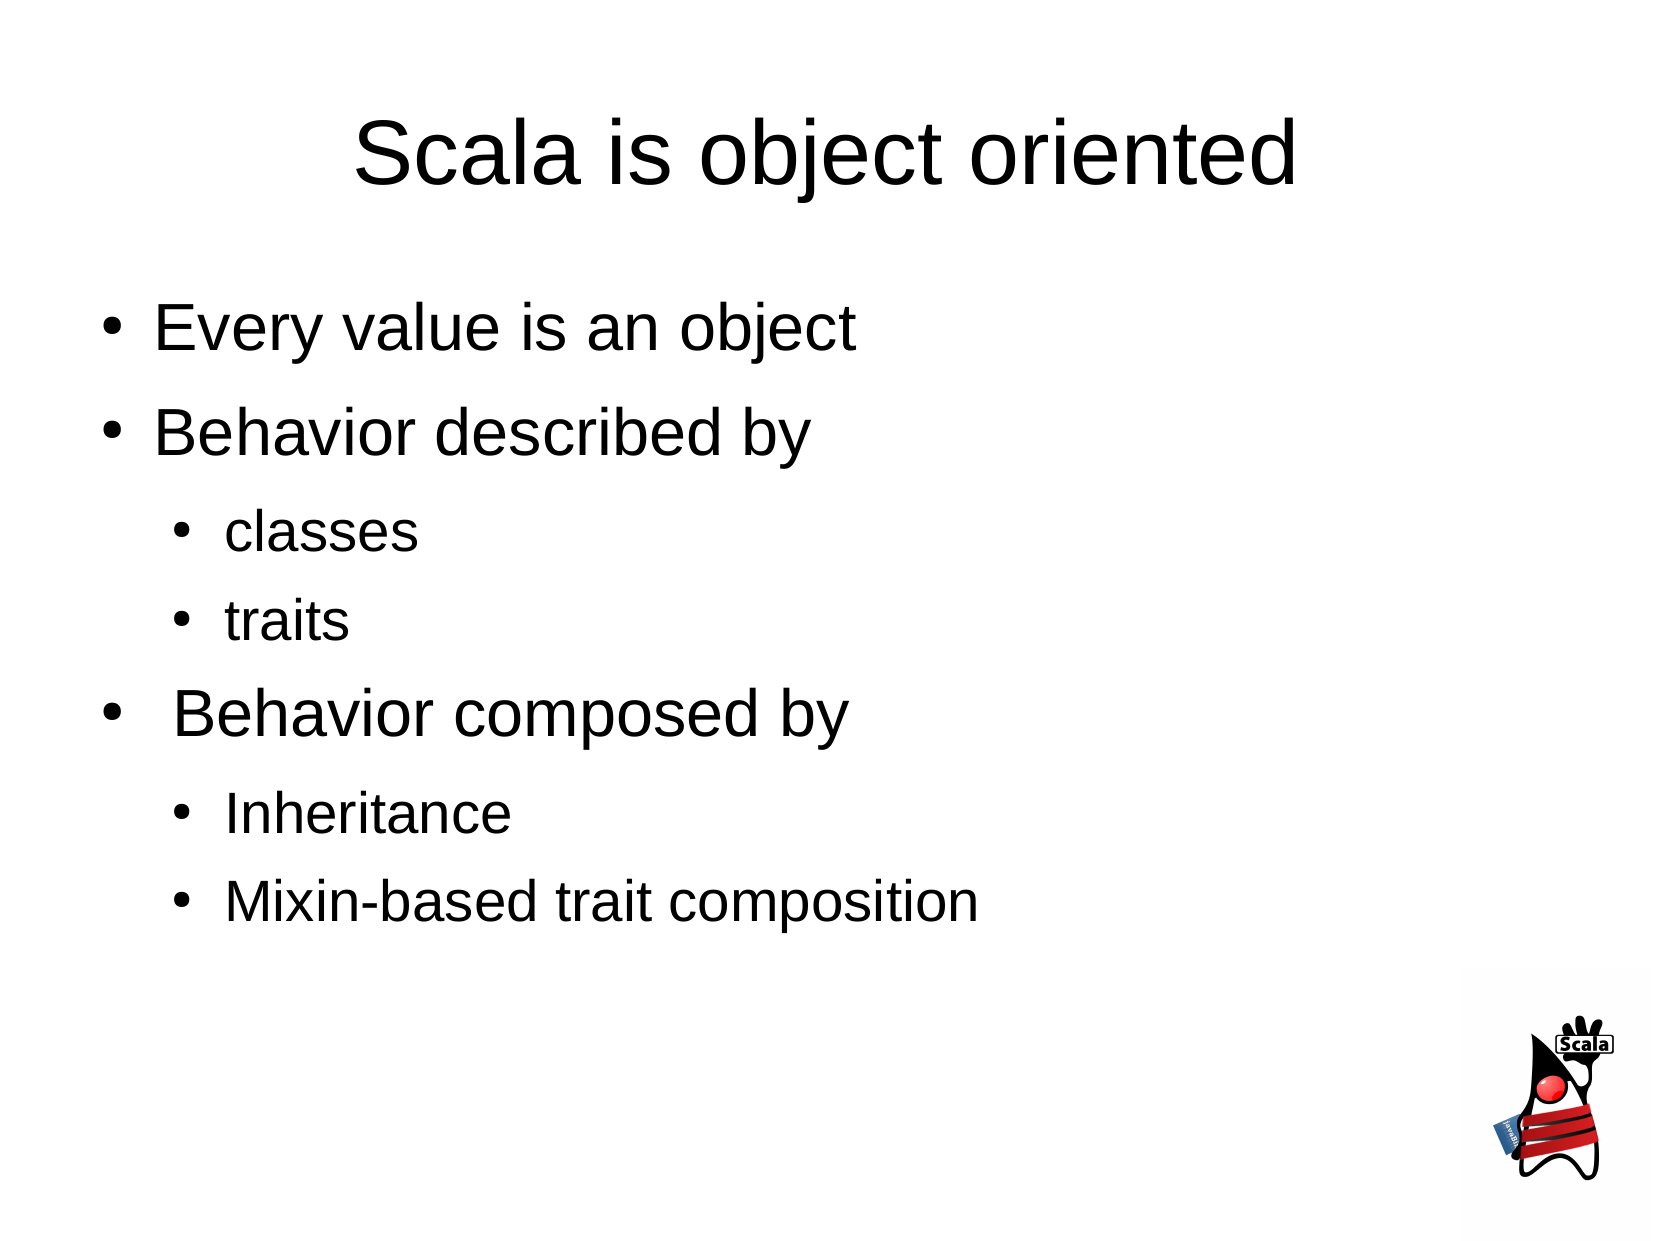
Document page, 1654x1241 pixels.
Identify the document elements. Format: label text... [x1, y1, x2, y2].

picture [1462, 969, 1654, 1241]
title Scala is object oriented [82, 56, 1571, 250]
list Every value is an object Behavior described by classes traits Behavior composed by Inheritance Mixin-based trait composition [82, 290, 1571, 1109]
